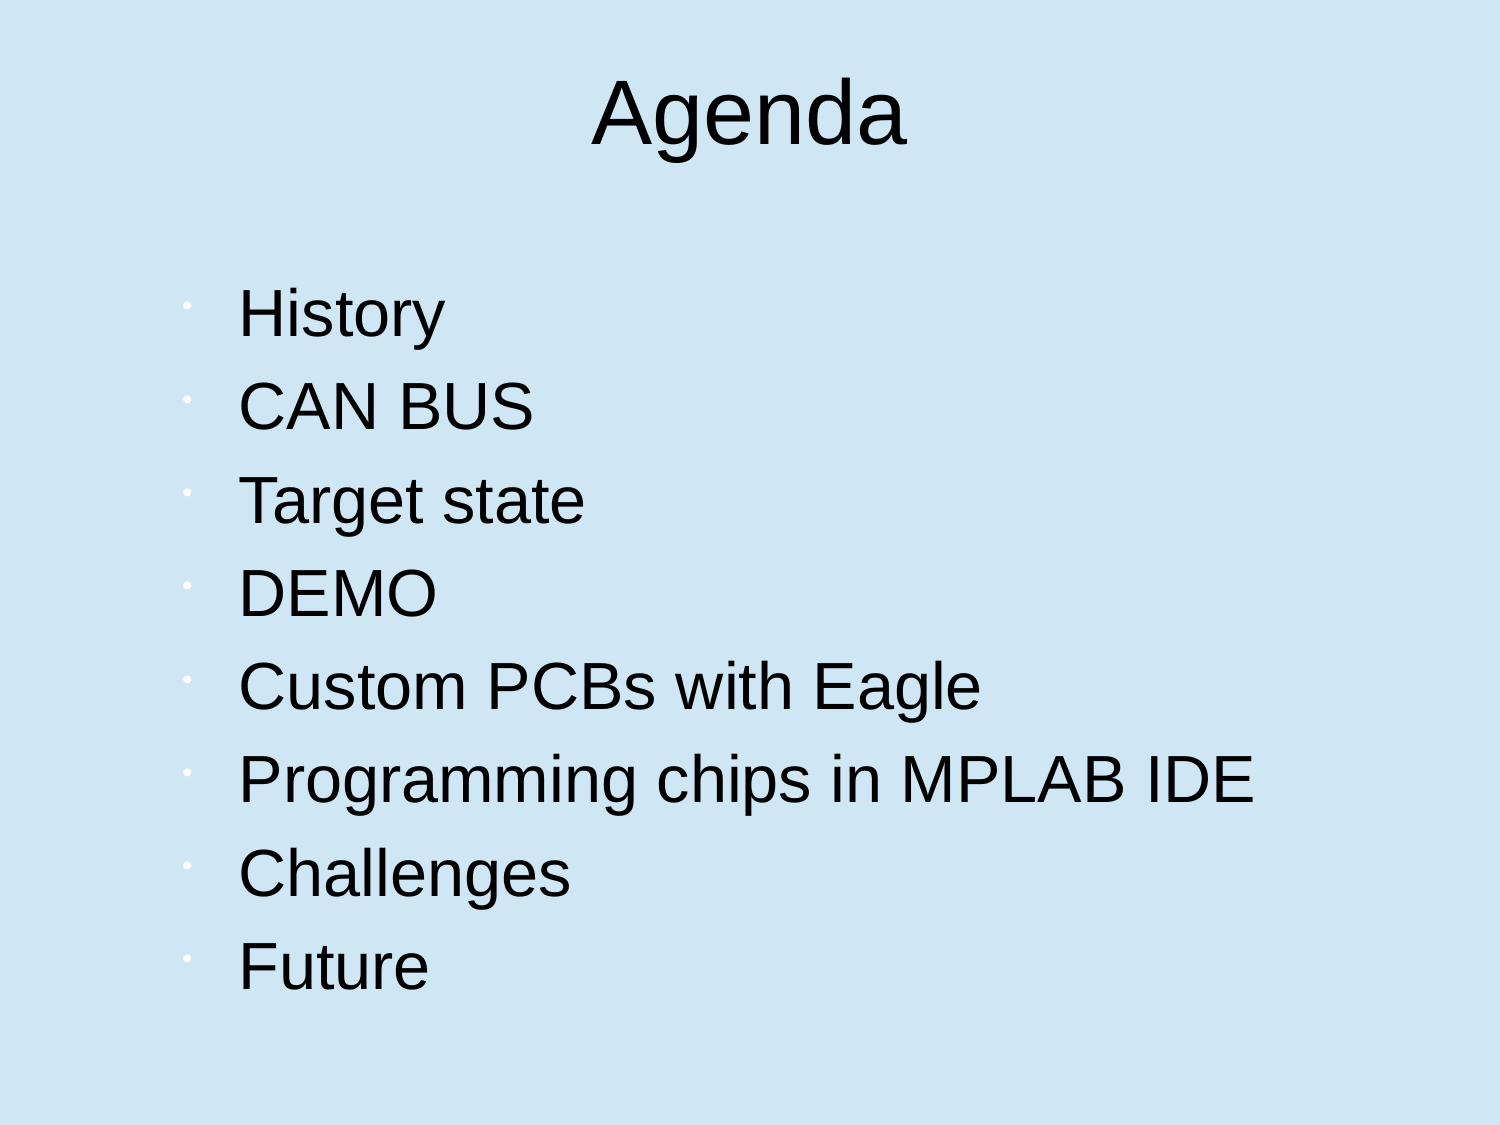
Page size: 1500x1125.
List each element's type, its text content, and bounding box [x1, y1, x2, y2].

list History CAN BUS Target state DEMO Custom PCBs with Eagle Programming chips in MPLAB IDE Challenges Future [167, 262, 1500, 1005]
title Agenda [75, 45, 1425, 233]
